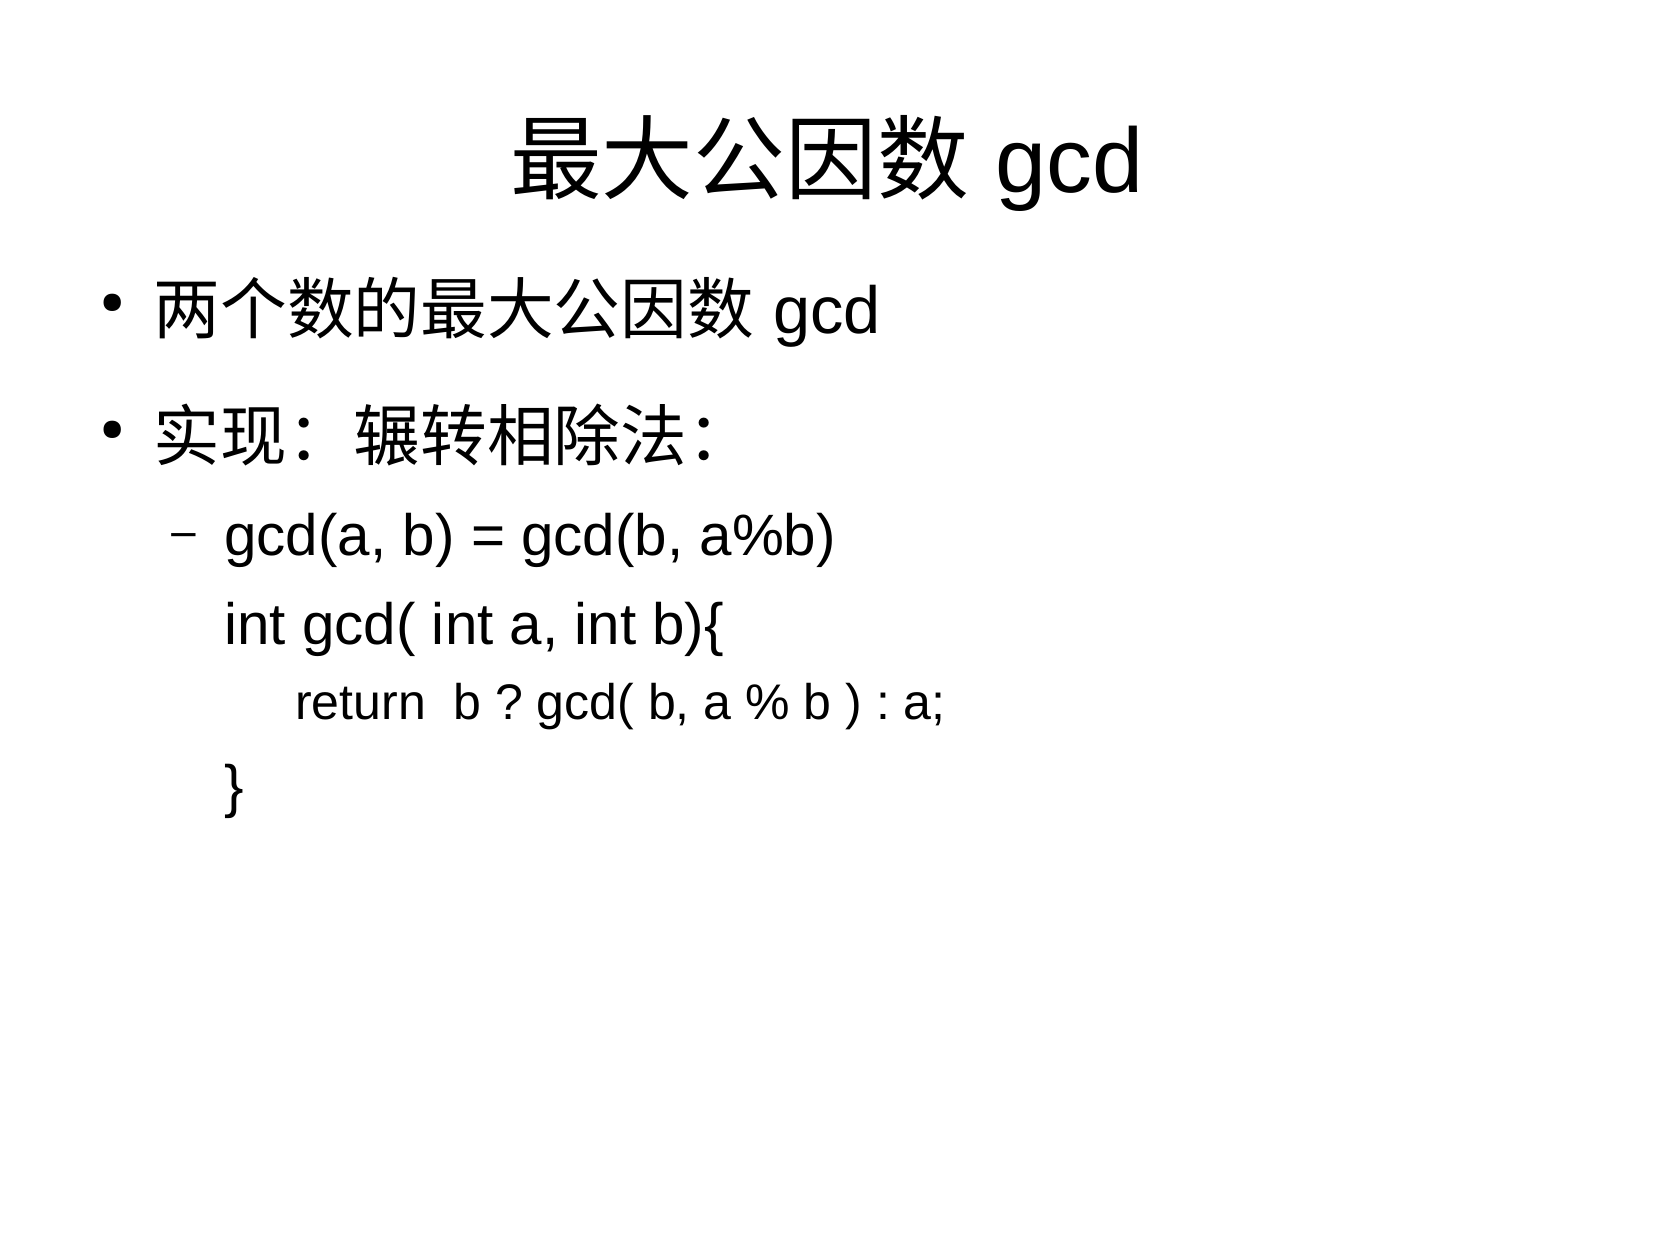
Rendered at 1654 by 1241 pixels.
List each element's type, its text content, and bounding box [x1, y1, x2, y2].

list 两个数的最大公因数gcd 实现：辗转相除法： gcd(a, b) = gcd(b, a%b) int gcd( int a, int b){ return b ? gcd( b, a % b ) : a; } [82, 256, 1571, 1146]
title 最大公因数gcd [82, 49, 1571, 256]
